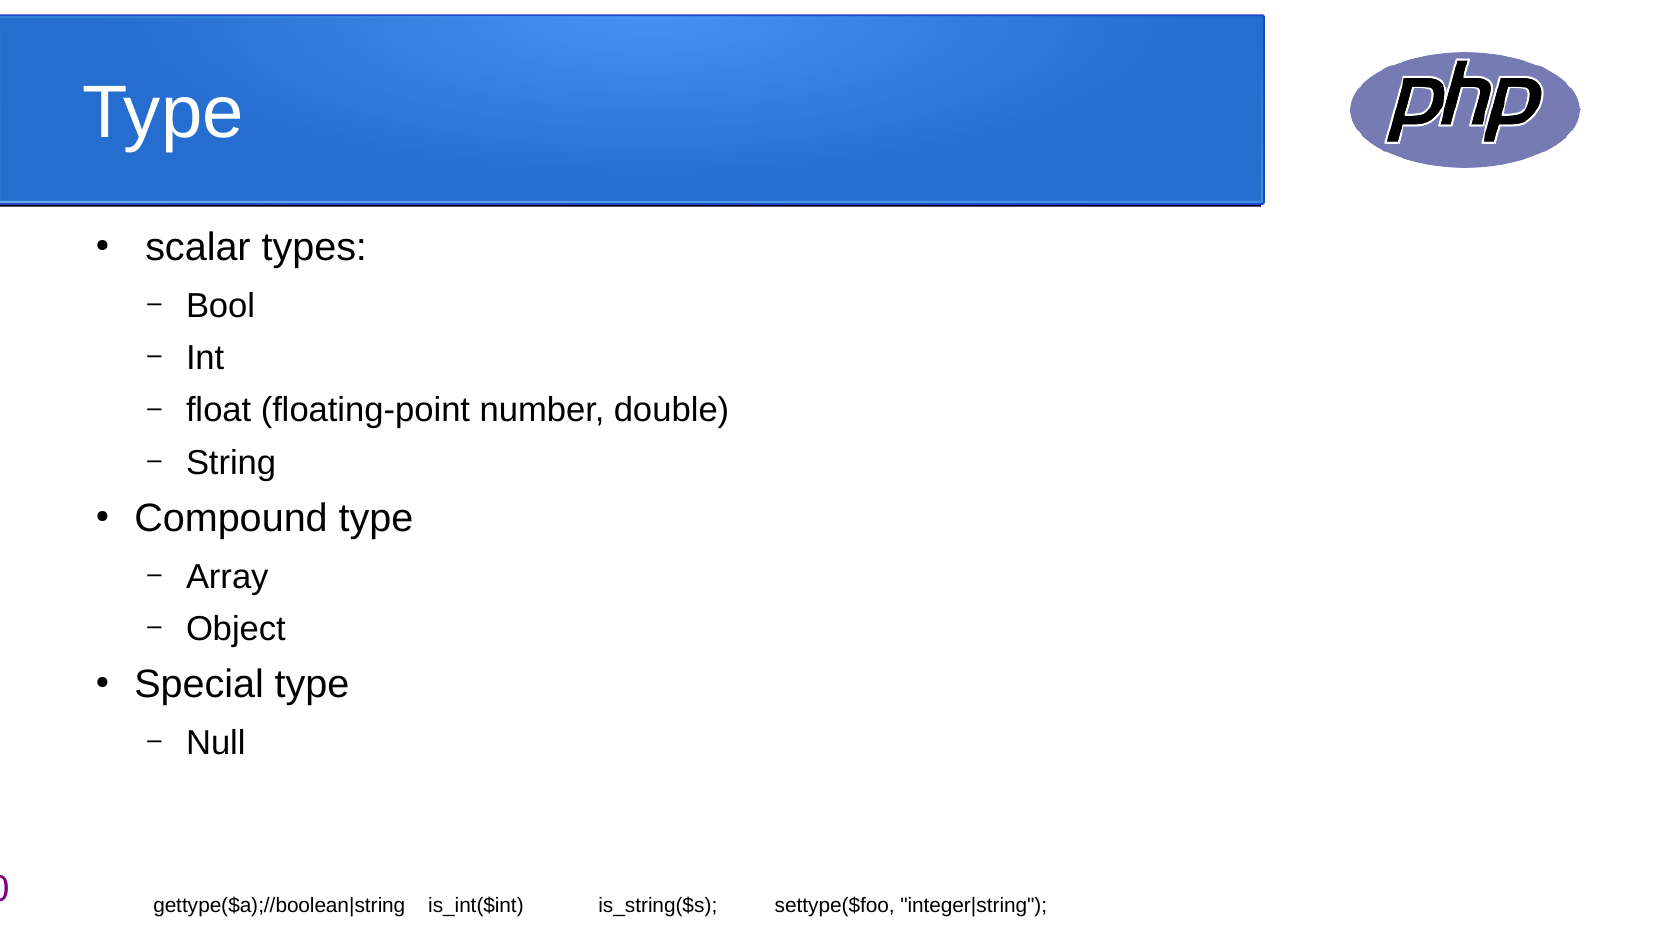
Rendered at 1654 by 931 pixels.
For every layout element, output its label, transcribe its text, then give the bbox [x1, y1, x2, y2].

picture [1321, 23, 1607, 195]
list scalar types: Bool Int float (floating-point number, double) String Compound type Array Object Special type Null [82, 224, 1571, 764]
title Type [82, 35, 1235, 189]
text_box gettype($a);//boolean|string is_int($int) is_string($s); settype($foo, "integer|string"); [138, 885, 1193, 931]
text_box <number> [0, 859, 107, 931]
